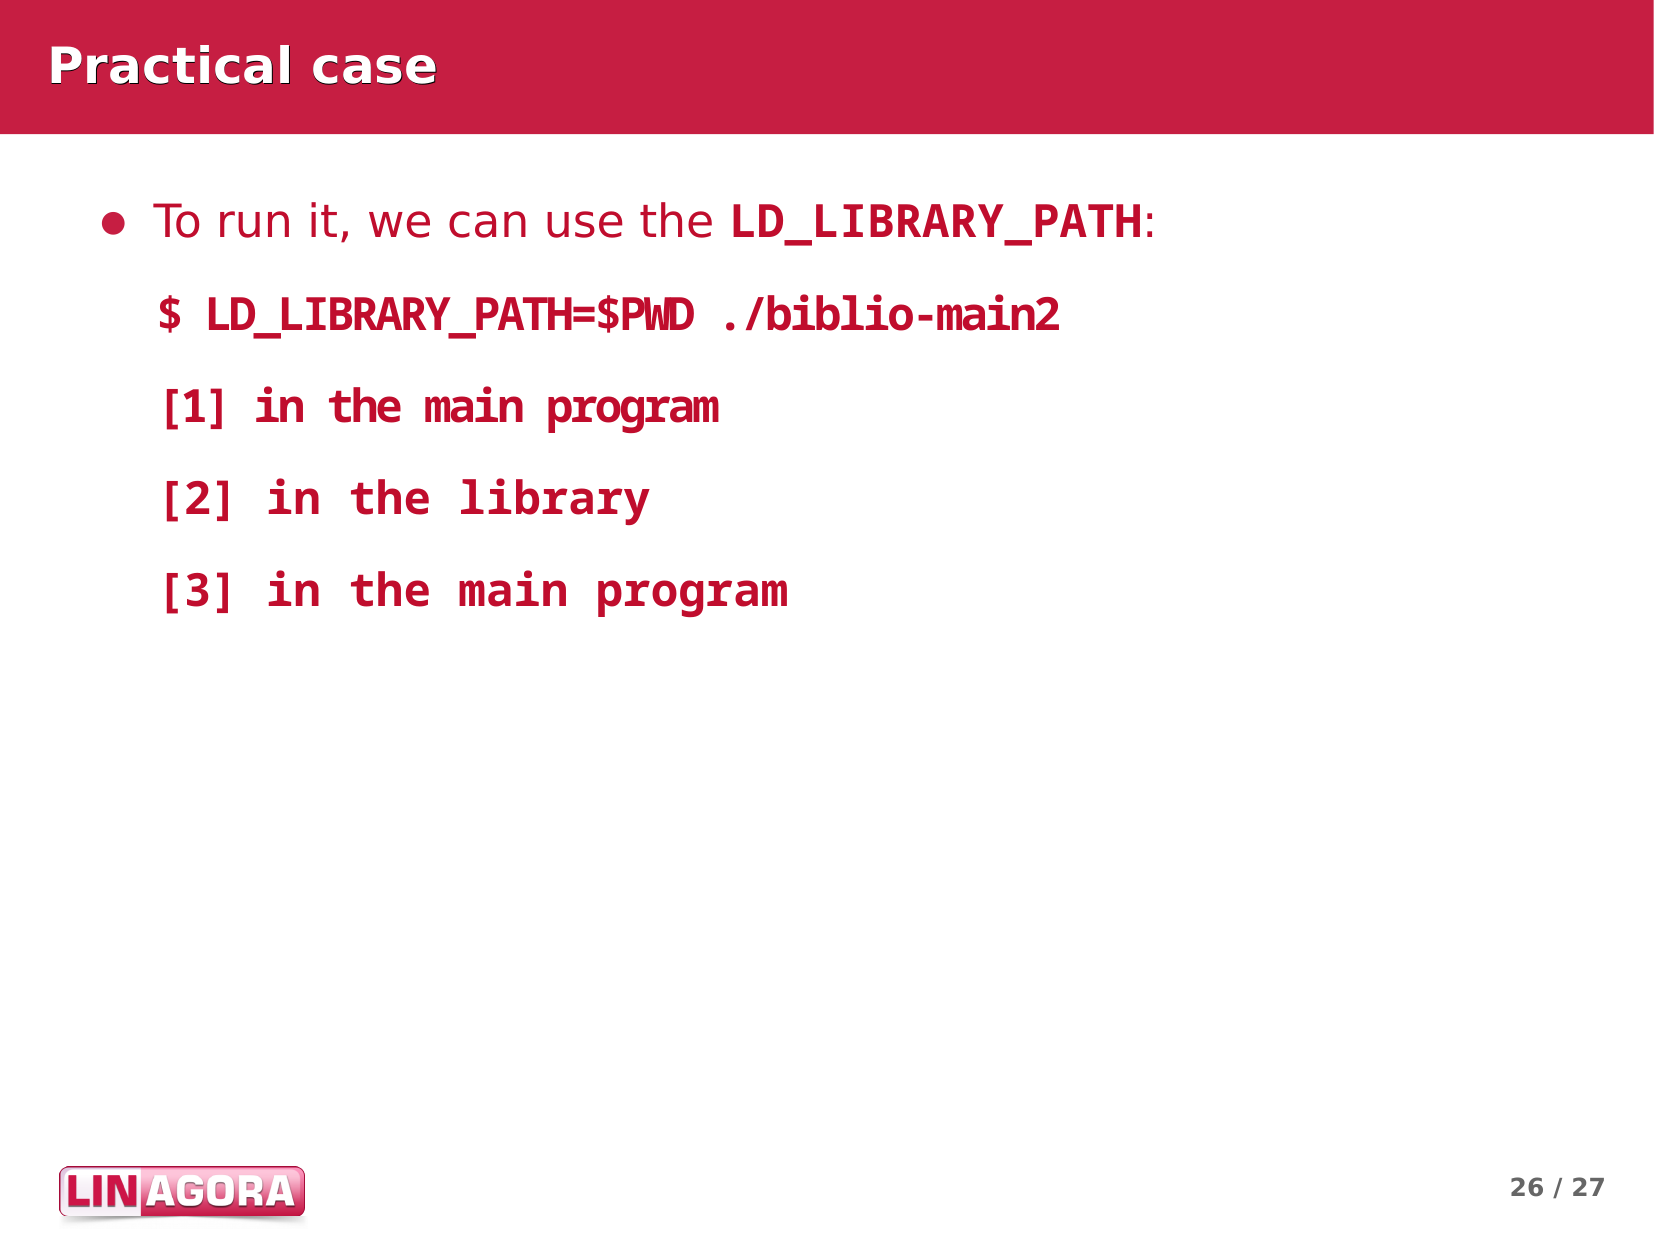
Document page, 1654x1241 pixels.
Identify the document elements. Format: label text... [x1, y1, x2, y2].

list To run it, we can use the LD_LIBRARY_PATH: $ LD_LIBRARY_PATH=$PWD ./biblio-main2 [1] in the main program [2] in the library [3] in the main program [82, 188, 1571, 1134]
title Practical case [47, 7, 1624, 126]
picture [59, 1166, 308, 1229]
